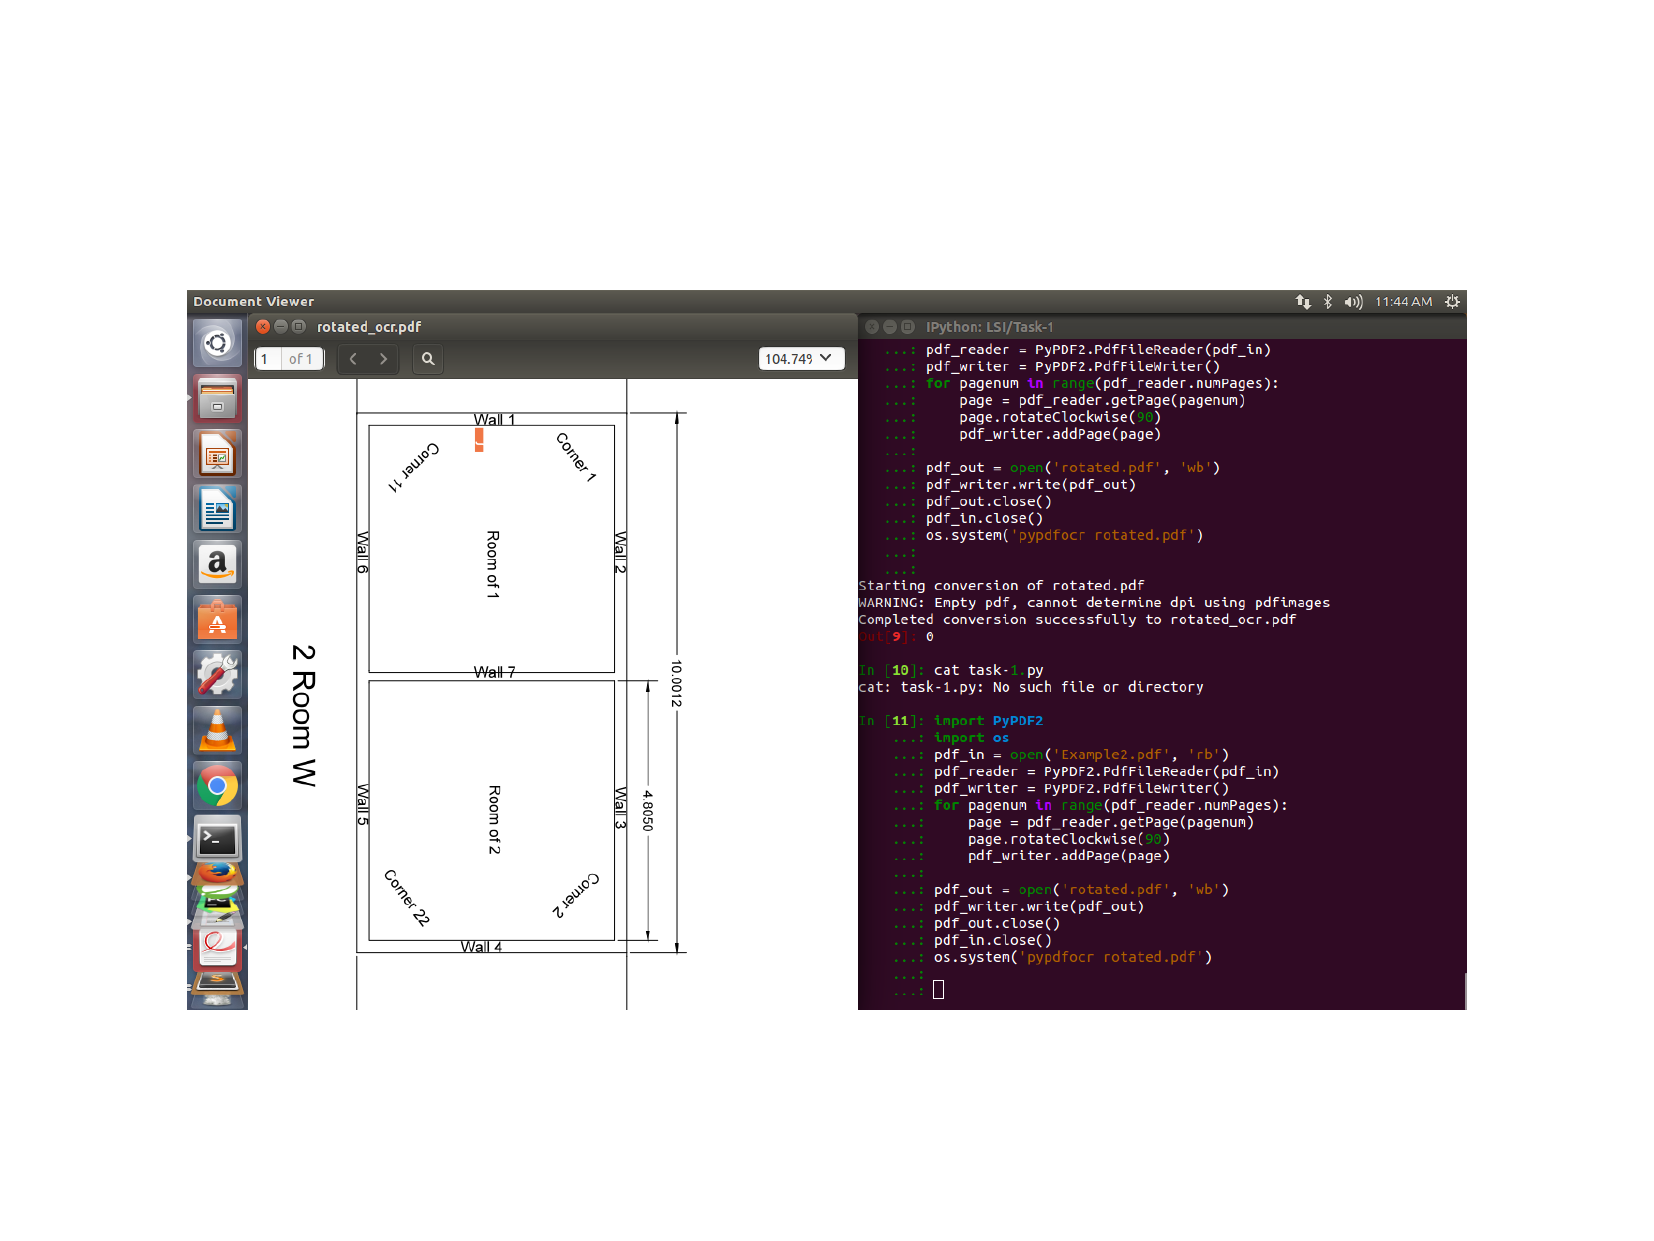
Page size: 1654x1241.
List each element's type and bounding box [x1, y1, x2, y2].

picture [187, 290, 1467, 1010]
